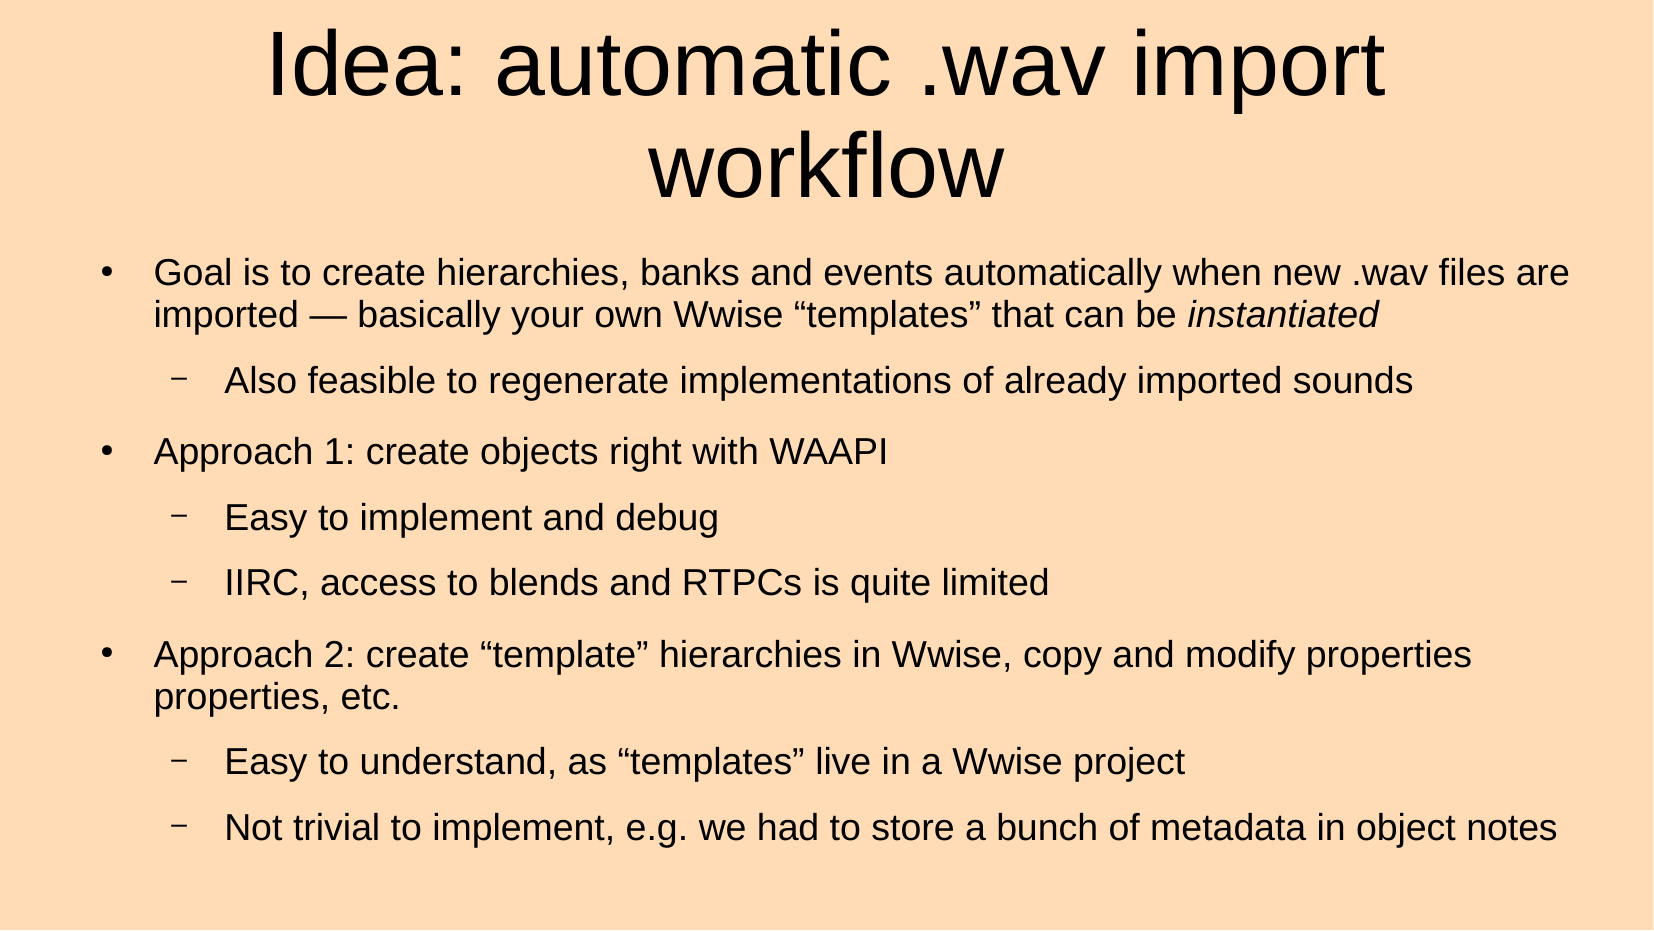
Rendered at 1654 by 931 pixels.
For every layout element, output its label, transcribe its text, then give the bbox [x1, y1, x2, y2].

list Goal is to create hierarchies, banks and events automatically when new .wav files are imported — basically your own Wwise “templates” that can be instantiated Also feasible to regenerate implementations of already imported sounds Approach 1: create objects right with WAAPI Easy to implement and debug IIRC, access to blends and RTPCs is quite limited Approach 2: create “template” hierarchies in Wwise, copy and modify properties properties, etc. Easy to understand, as “templates” live in a Wwise project Not trivial to implement, e.g. we had to store a bunch of metadata in object notes [82, 180, 1571, 901]
title Idea: automatic .wav import workflow [82, 12, 1571, 180]
